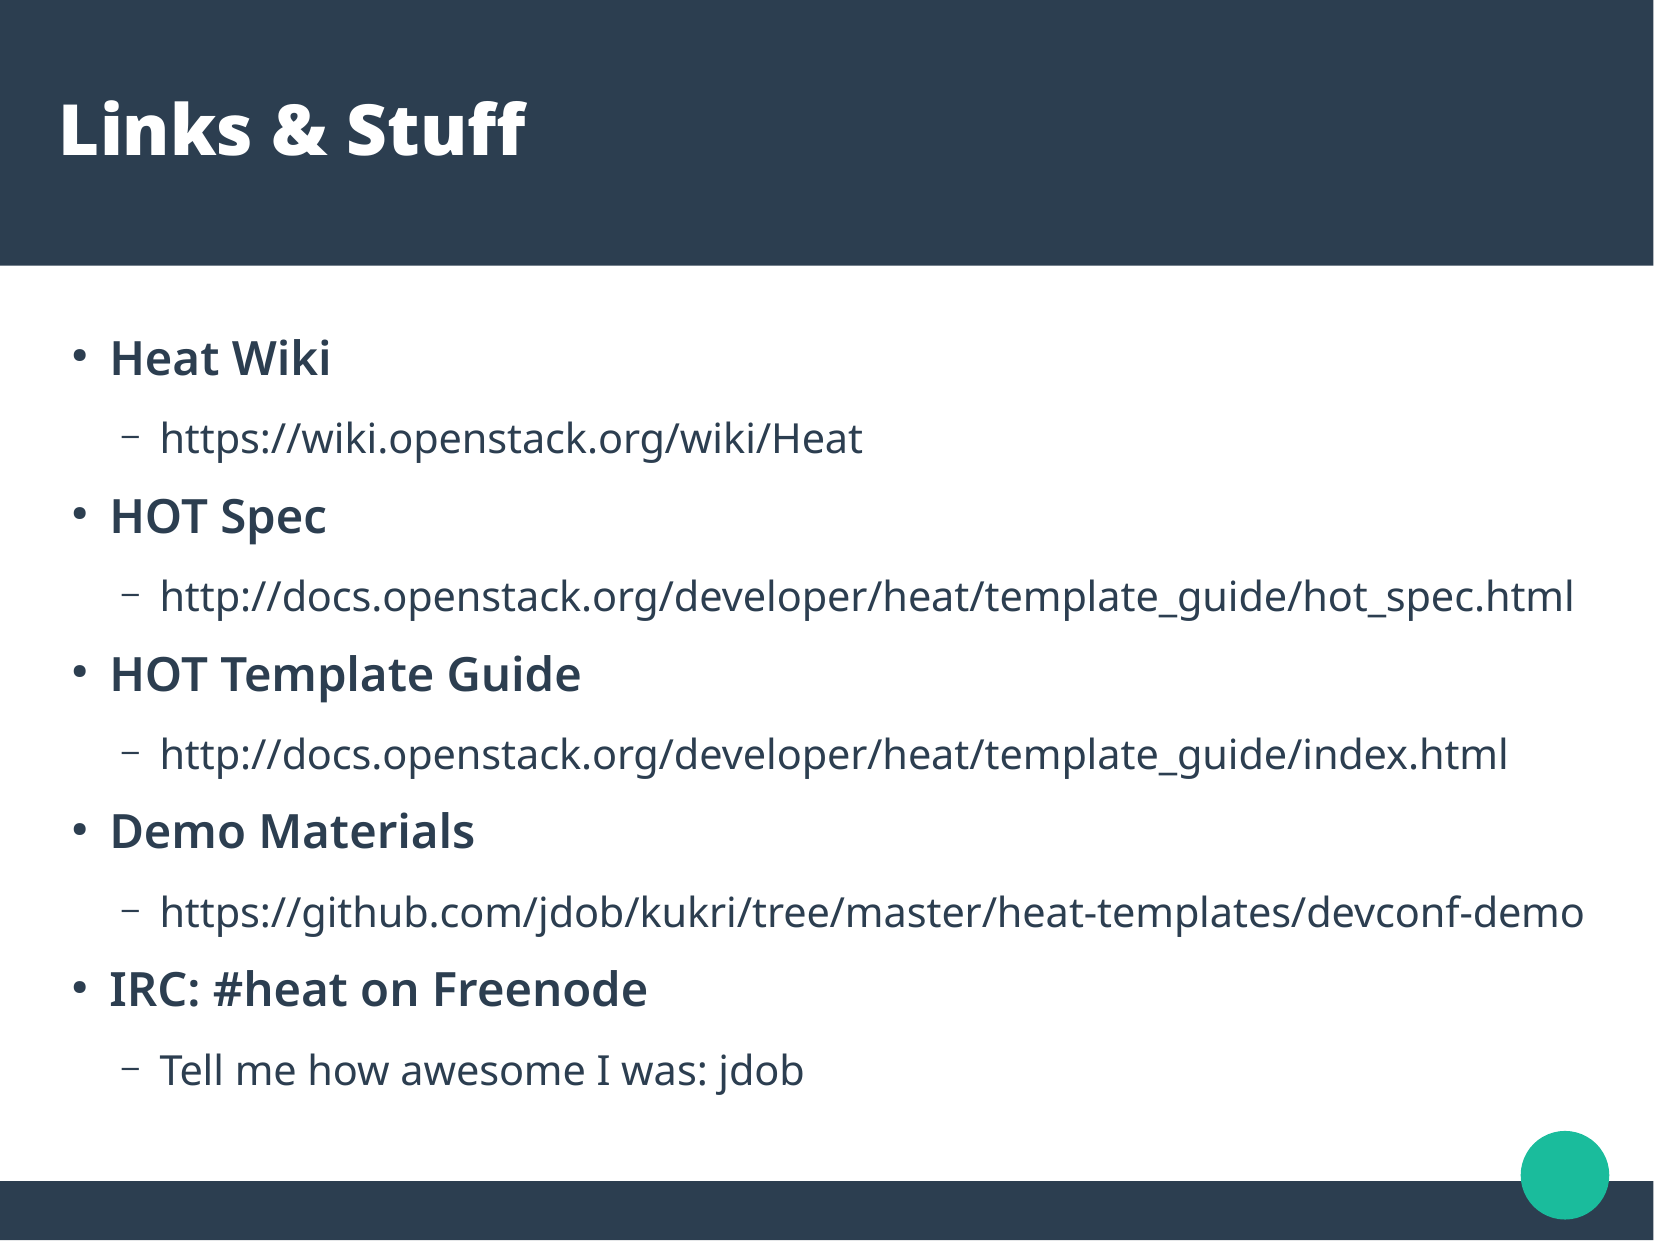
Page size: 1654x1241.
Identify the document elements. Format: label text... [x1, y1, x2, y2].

title Links & Stuff [59, 49, 1595, 207]
list Heat Wiki https://wiki.openstack.org/wiki/Heat HOT Spec http://docs.openstack.org/developer/heat/template_guide/hot_spec.html HOT Template Guide http://docs.openstack.org/developer/heat/template_guide/index.html Demo Materials https://github.com/jdob/kukri/tree/master/heat-templates/devconf-demo IRC: #heat on Freenode Tell me how awesome I was: jdob [59, 324, 1595, 1152]
